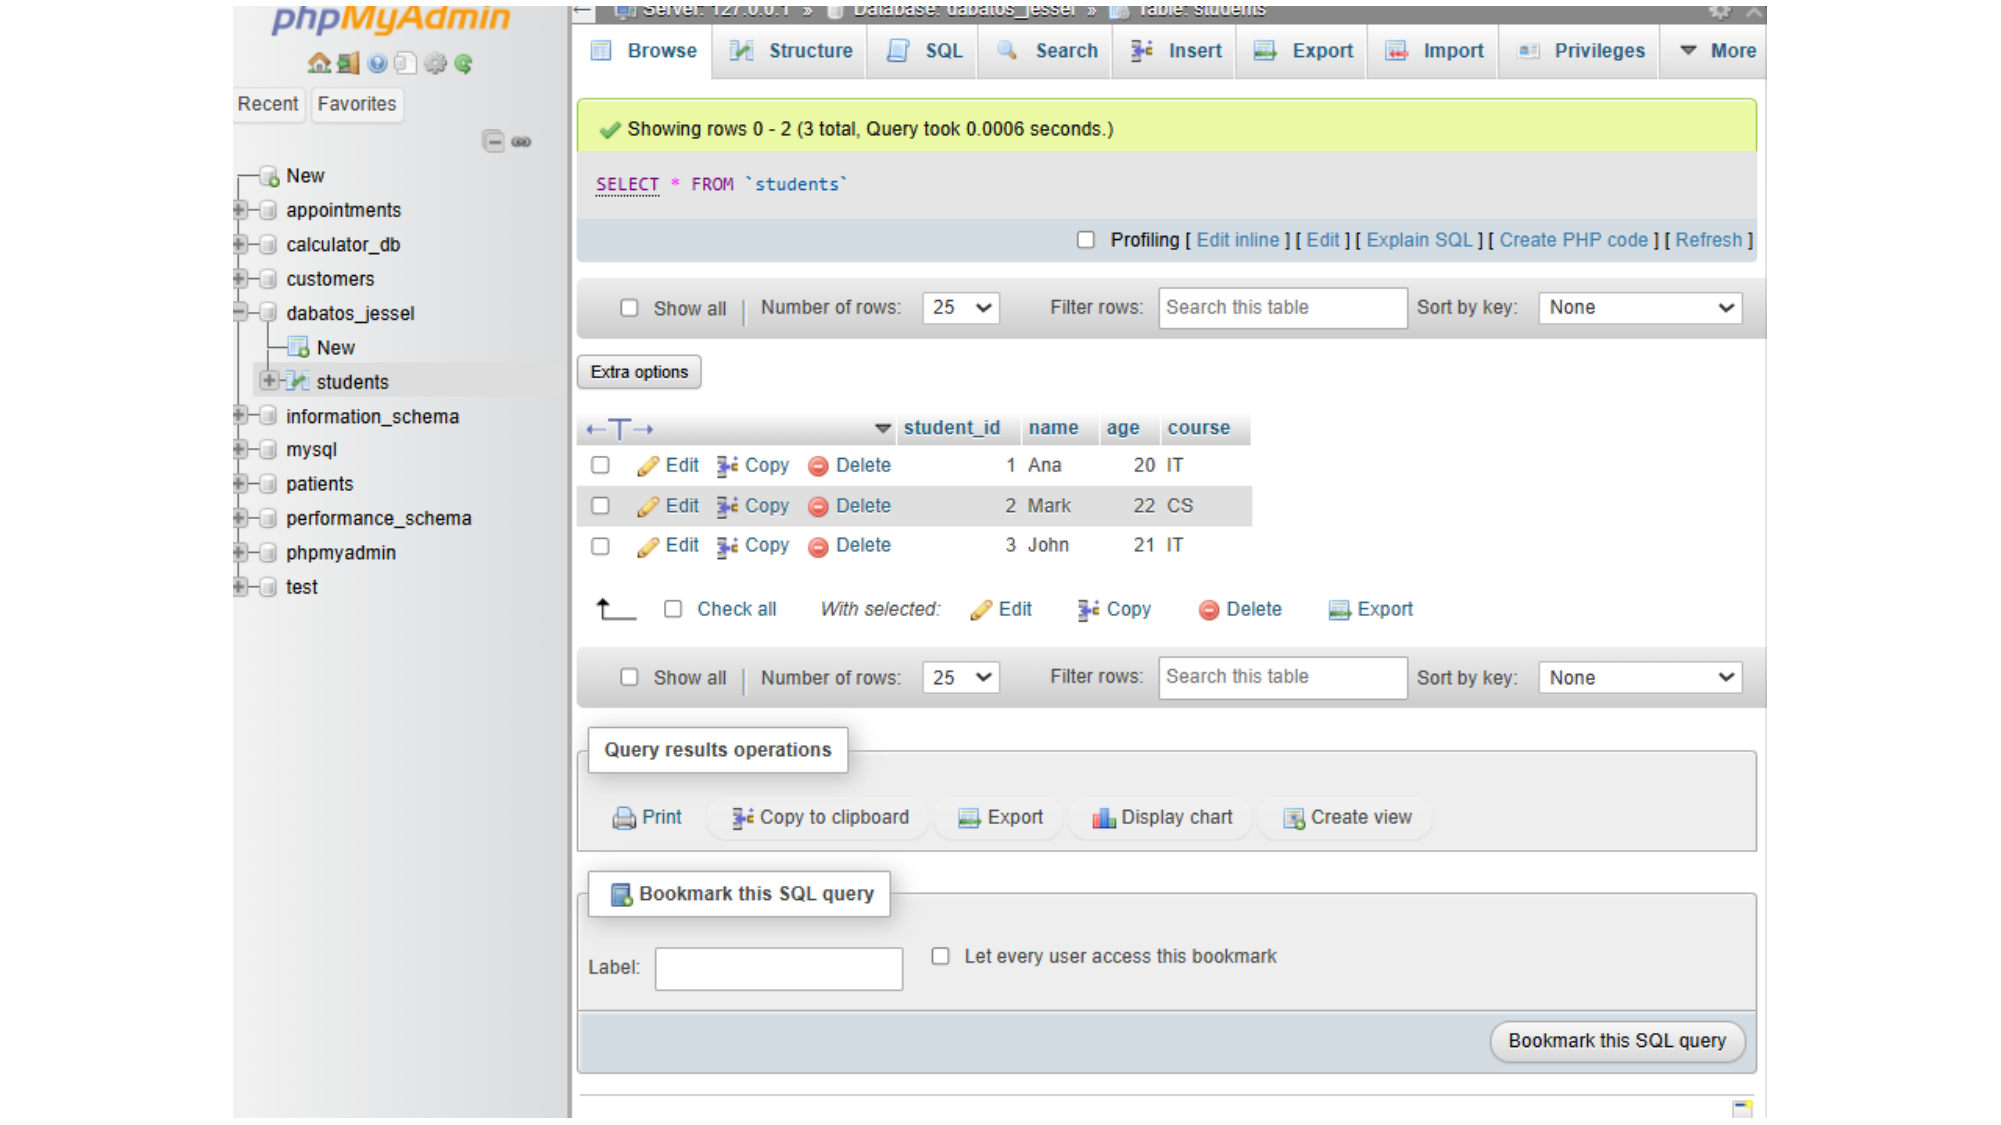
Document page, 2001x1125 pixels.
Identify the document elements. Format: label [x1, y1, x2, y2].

picture [233, 6, 1767, 1119]
